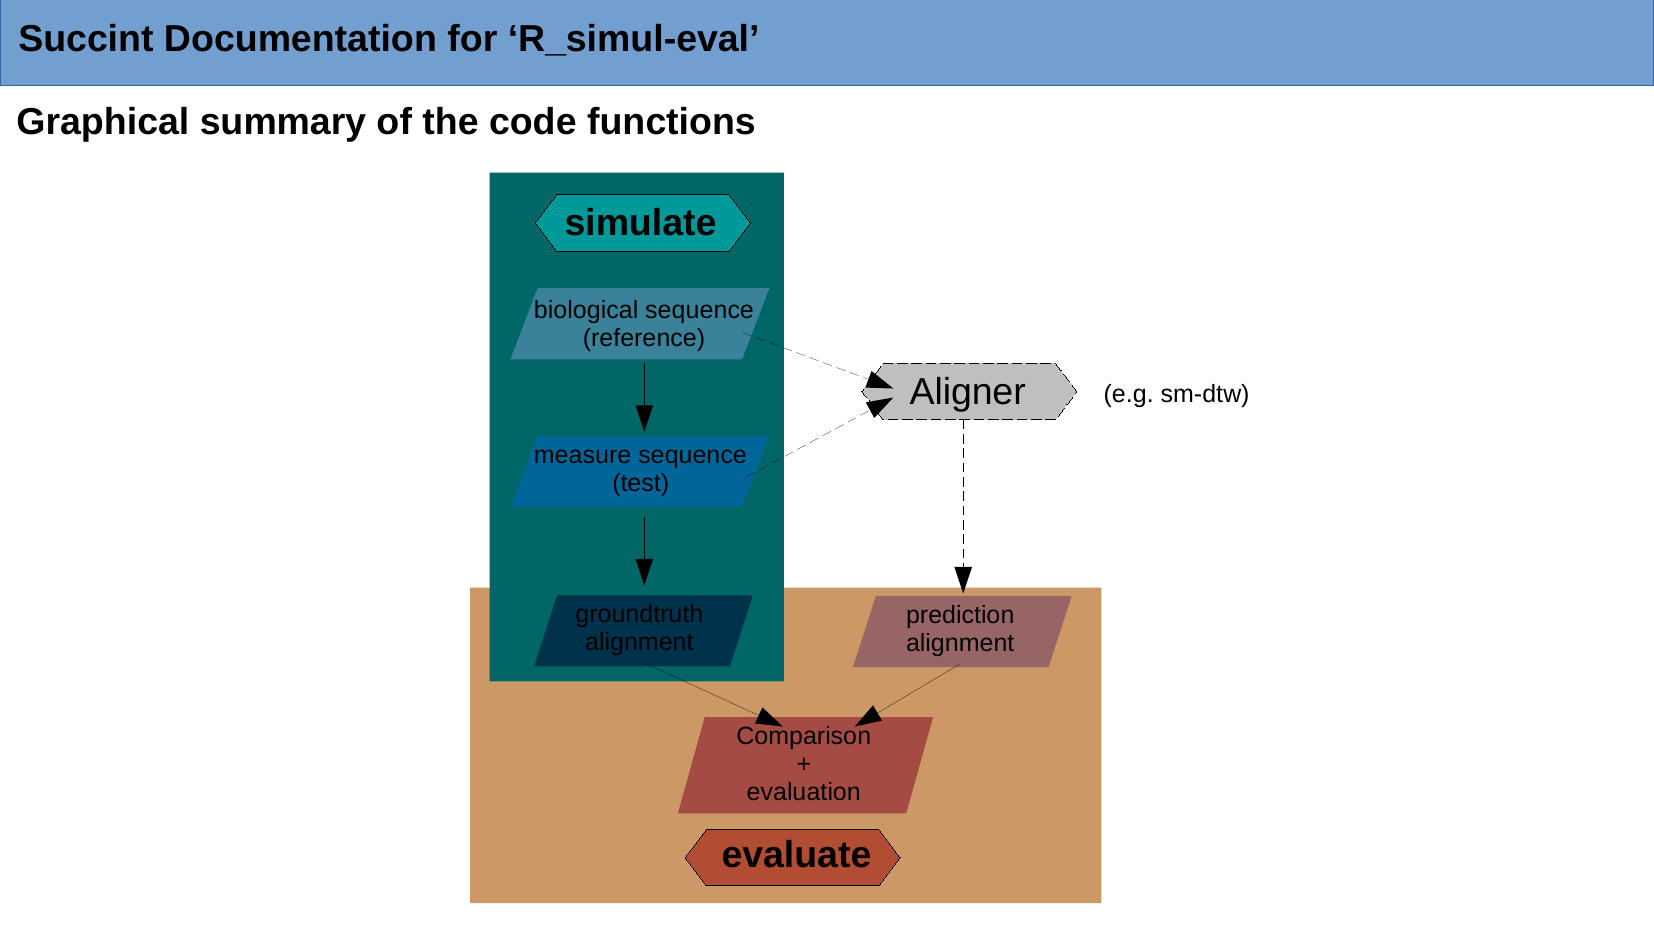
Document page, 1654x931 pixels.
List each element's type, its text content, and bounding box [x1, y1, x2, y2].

text_box measure sequence (test) [519, 433, 763, 505]
text_box groundtruth alignment [560, 592, 729, 664]
text_box [861, 387, 874, 401]
text_box [0, 0, 1654, 86]
text_box Aligner [874, 363, 1062, 420]
text_box Comparison + evaluation [721, 714, 890, 814]
text_box Succint Documentation for ‘R_simul-eval’ [3, 9, 783, 67]
text_box (e.g. sm-dtw) [1088, 371, 1265, 415]
text_box biological sequence (reference) [519, 288, 770, 360]
text_box [470, 172, 1102, 904]
text_box prediction alignment [891, 593, 1033, 665]
text_box Graphical summary of the code functions [1, 93, 836, 150]
text_box evaluate [706, 826, 892, 884]
text_box [1062, 371, 1077, 412]
text_box simulate [549, 194, 732, 252]
